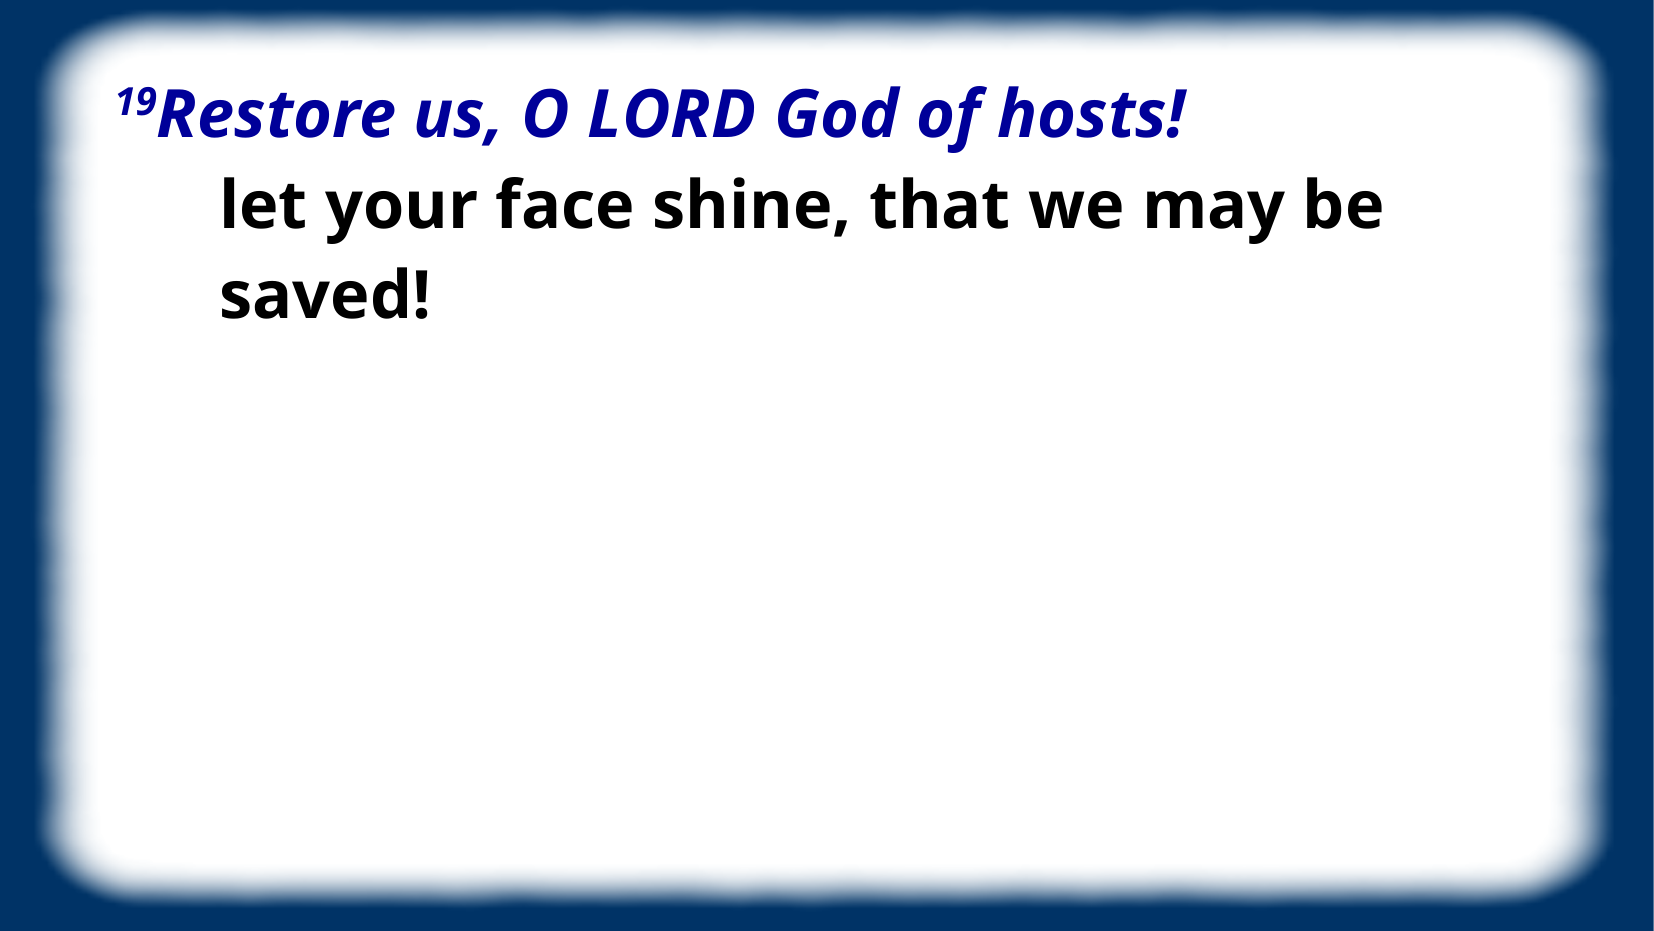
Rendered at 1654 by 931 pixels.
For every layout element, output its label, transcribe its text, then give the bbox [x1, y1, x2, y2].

picture [0, 0, 1654, 931]
text_box 19Restore us, O LORD God of hosts! let your face shine, that we may be saved! [99, 58, 1540, 344]
